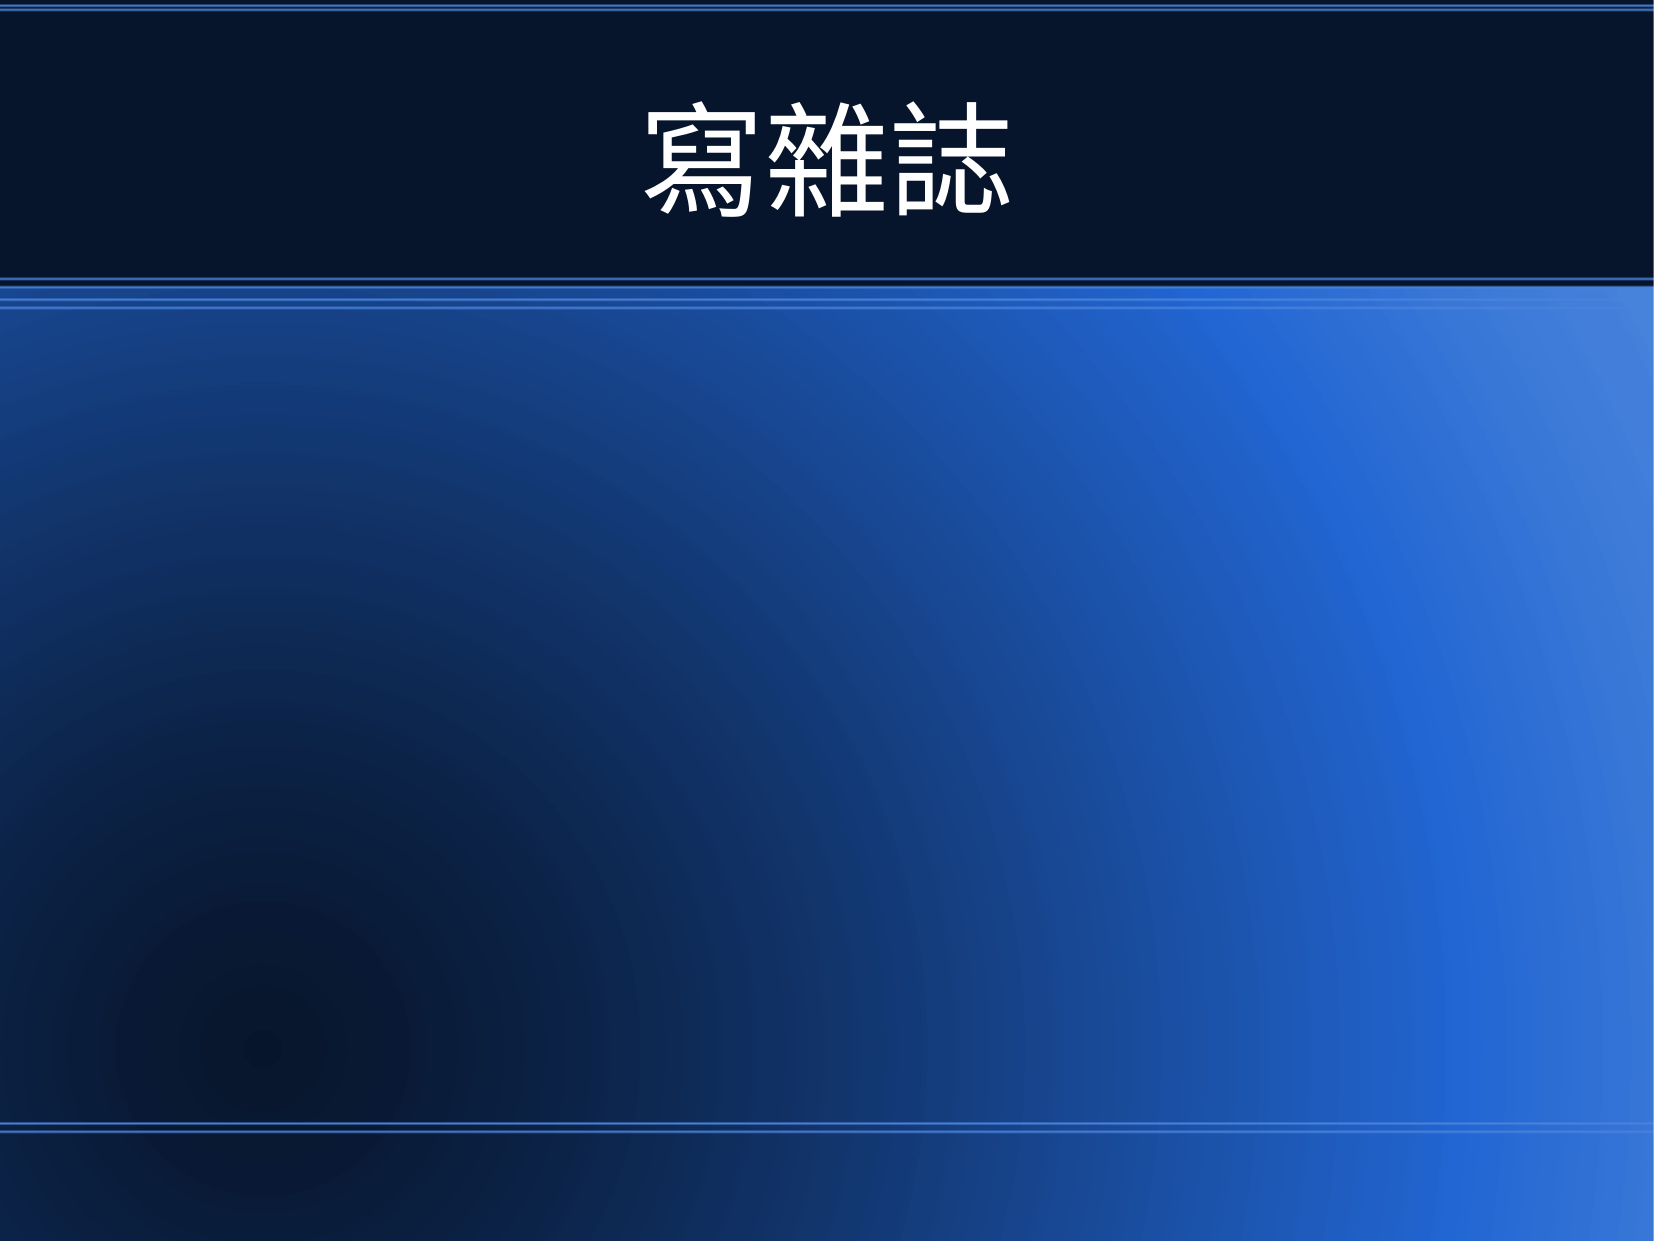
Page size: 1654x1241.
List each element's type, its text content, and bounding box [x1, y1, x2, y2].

title 寫雜誌 [82, 49, 1571, 257]
picture [0, 0, 1654, 1241]
